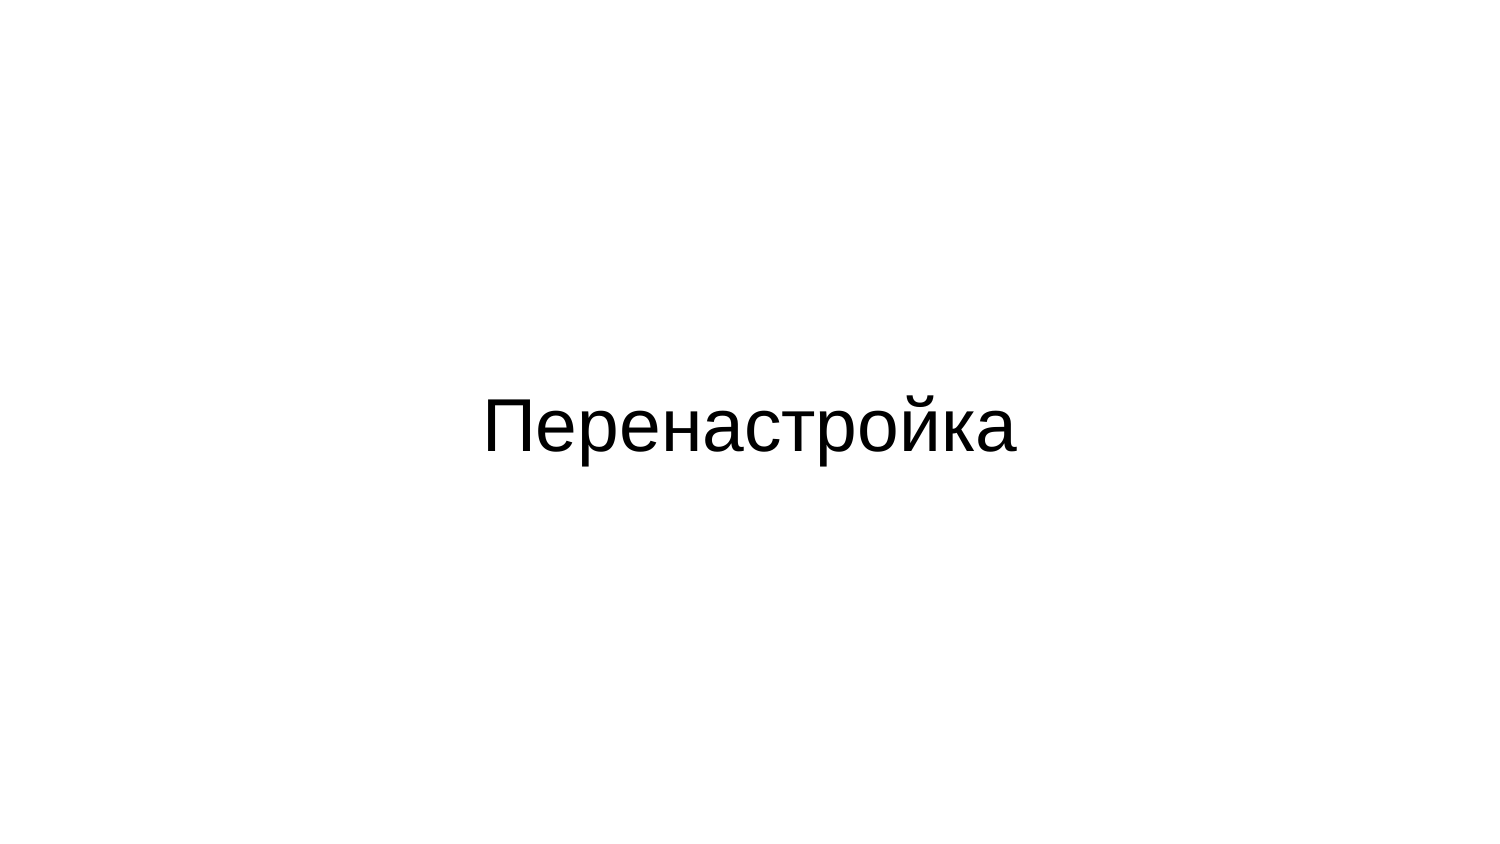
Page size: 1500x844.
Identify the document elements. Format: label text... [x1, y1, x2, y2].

title Перенастройка [51, 352, 1449, 491]
